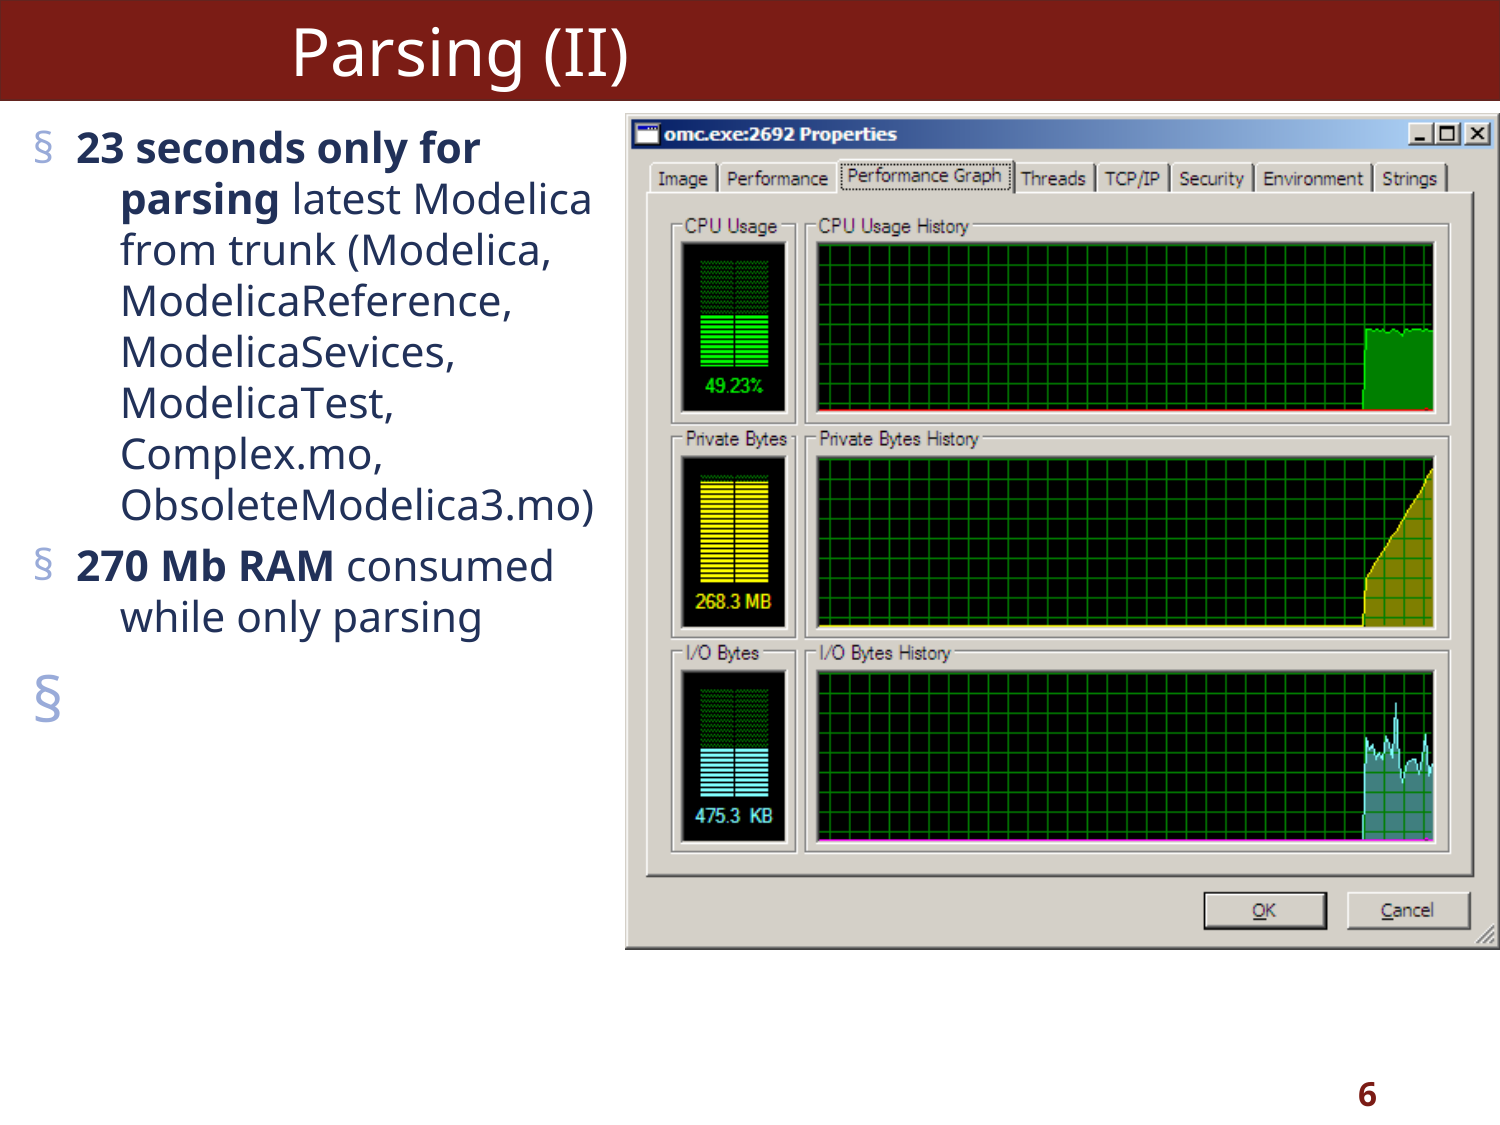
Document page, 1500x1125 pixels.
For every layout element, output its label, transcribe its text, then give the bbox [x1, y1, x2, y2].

picture [625, 113, 1500, 950]
text_box 6 [1342, 1065, 1493, 1116]
title Parsing (II) [275, 0, 1500, 100]
list 23 seconds only for parsing latest Modelica from trunk (Modelica, ModelicaReference, ModelicaSevices, ModelicaTest, Complex.mo, ObsoleteModelica3.mo) 270 Mb RAM consumed while only parsing [17, 113, 612, 727]
